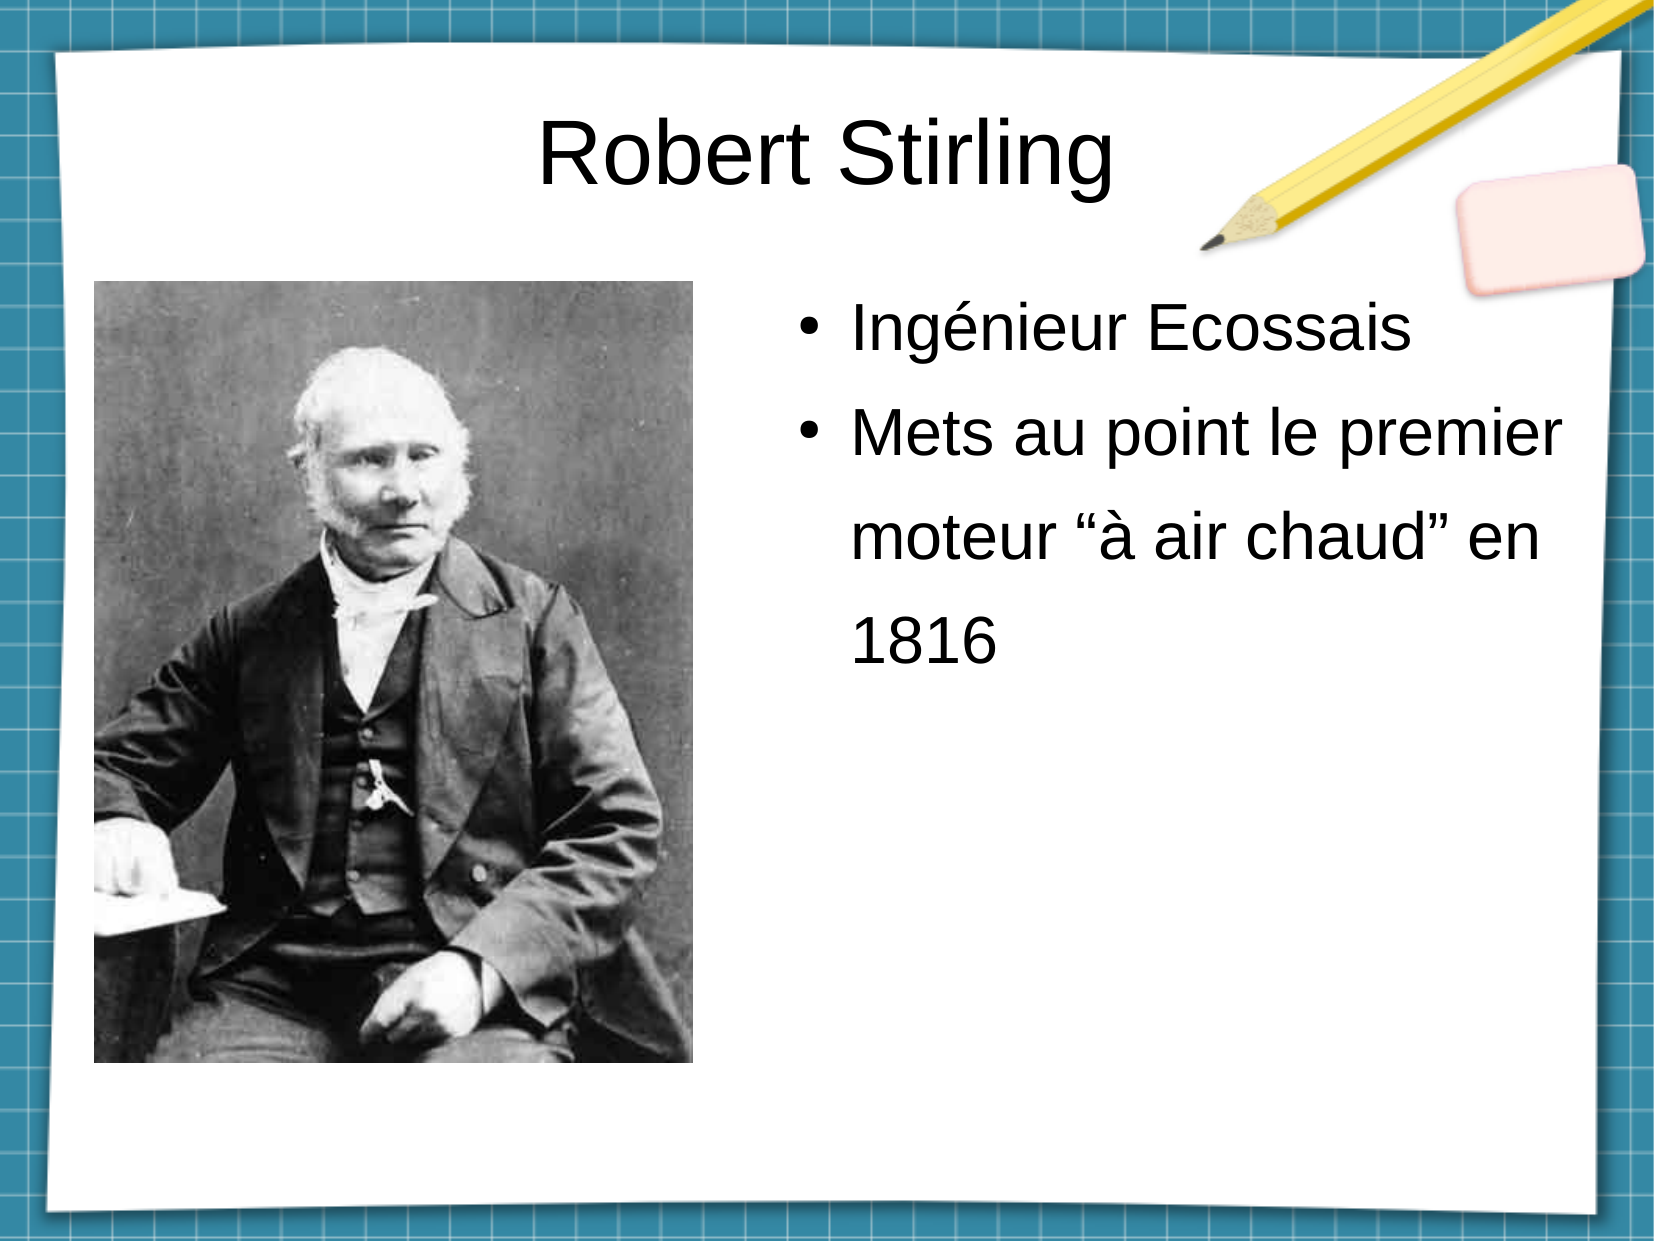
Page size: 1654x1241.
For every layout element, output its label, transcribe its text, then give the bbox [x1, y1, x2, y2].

title Robert Stirling [82, 49, 1571, 257]
list Ingénieur Ecossais Mets au point le premier moteur “à air chaud” en 1816 [779, 290, 1571, 1010]
picture [0, 0, 1654, 1241]
